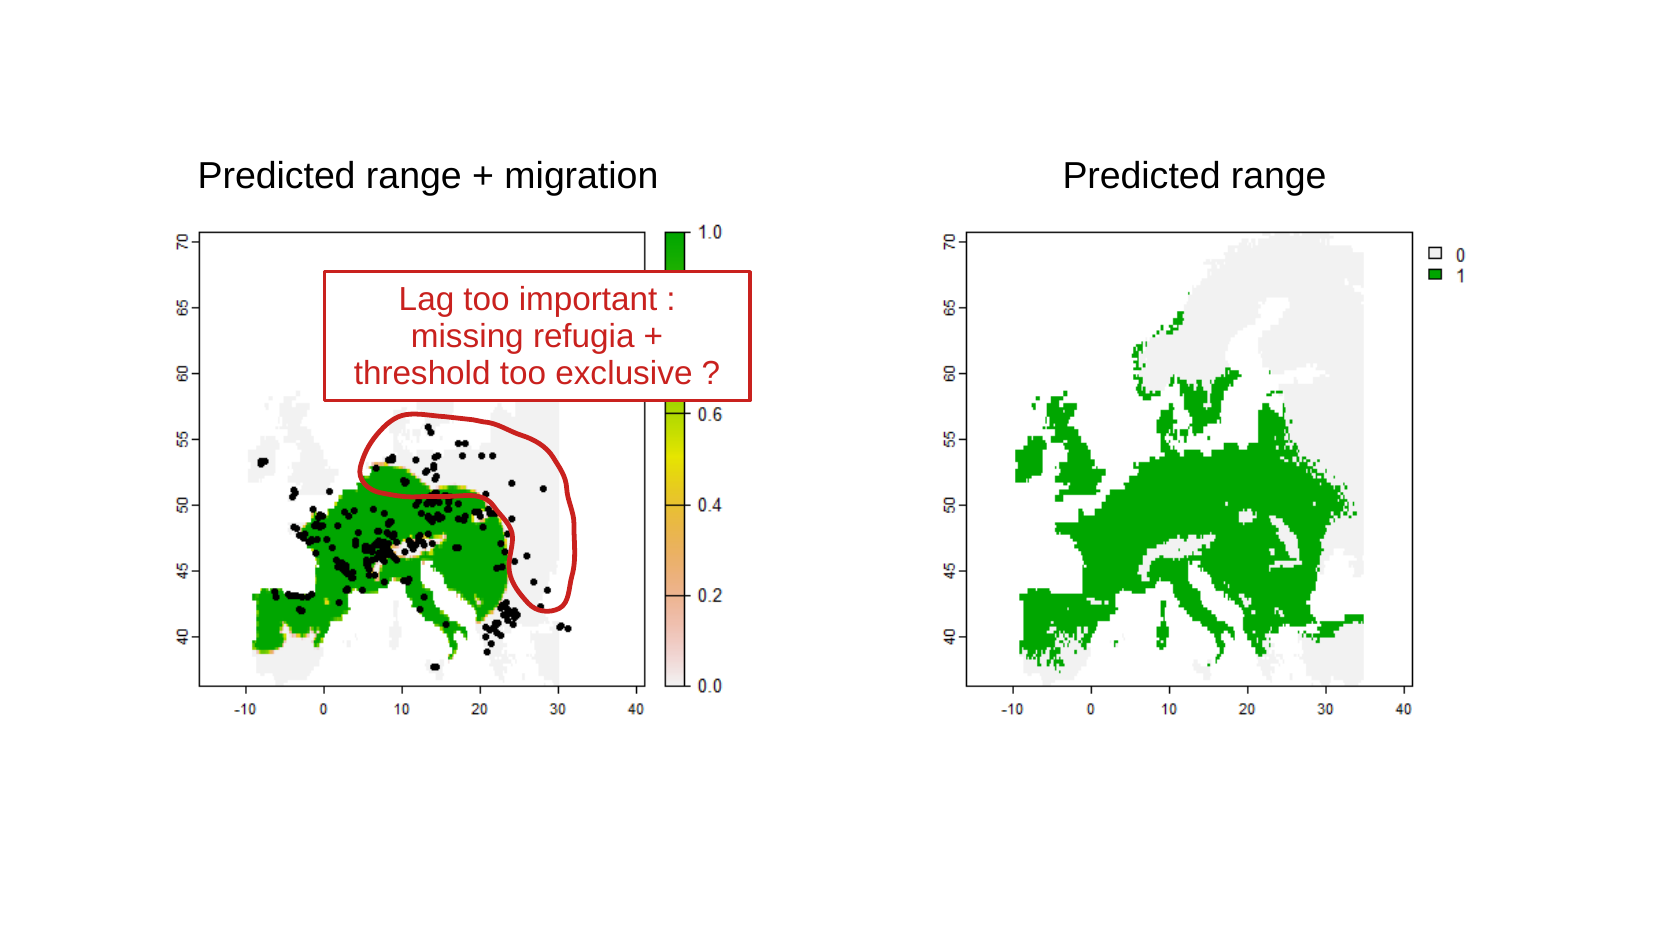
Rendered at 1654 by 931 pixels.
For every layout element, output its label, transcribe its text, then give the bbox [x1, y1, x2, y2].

picture [118, 177, 832, 768]
text_box Predicted range + migration [177, 147, 680, 207]
text_box Predicted range [1009, 147, 1379, 207]
picture [885, 177, 1600, 768]
text_box Lag too important : missing refugia + threshold too exclusive ? [324, 271, 751, 401]
